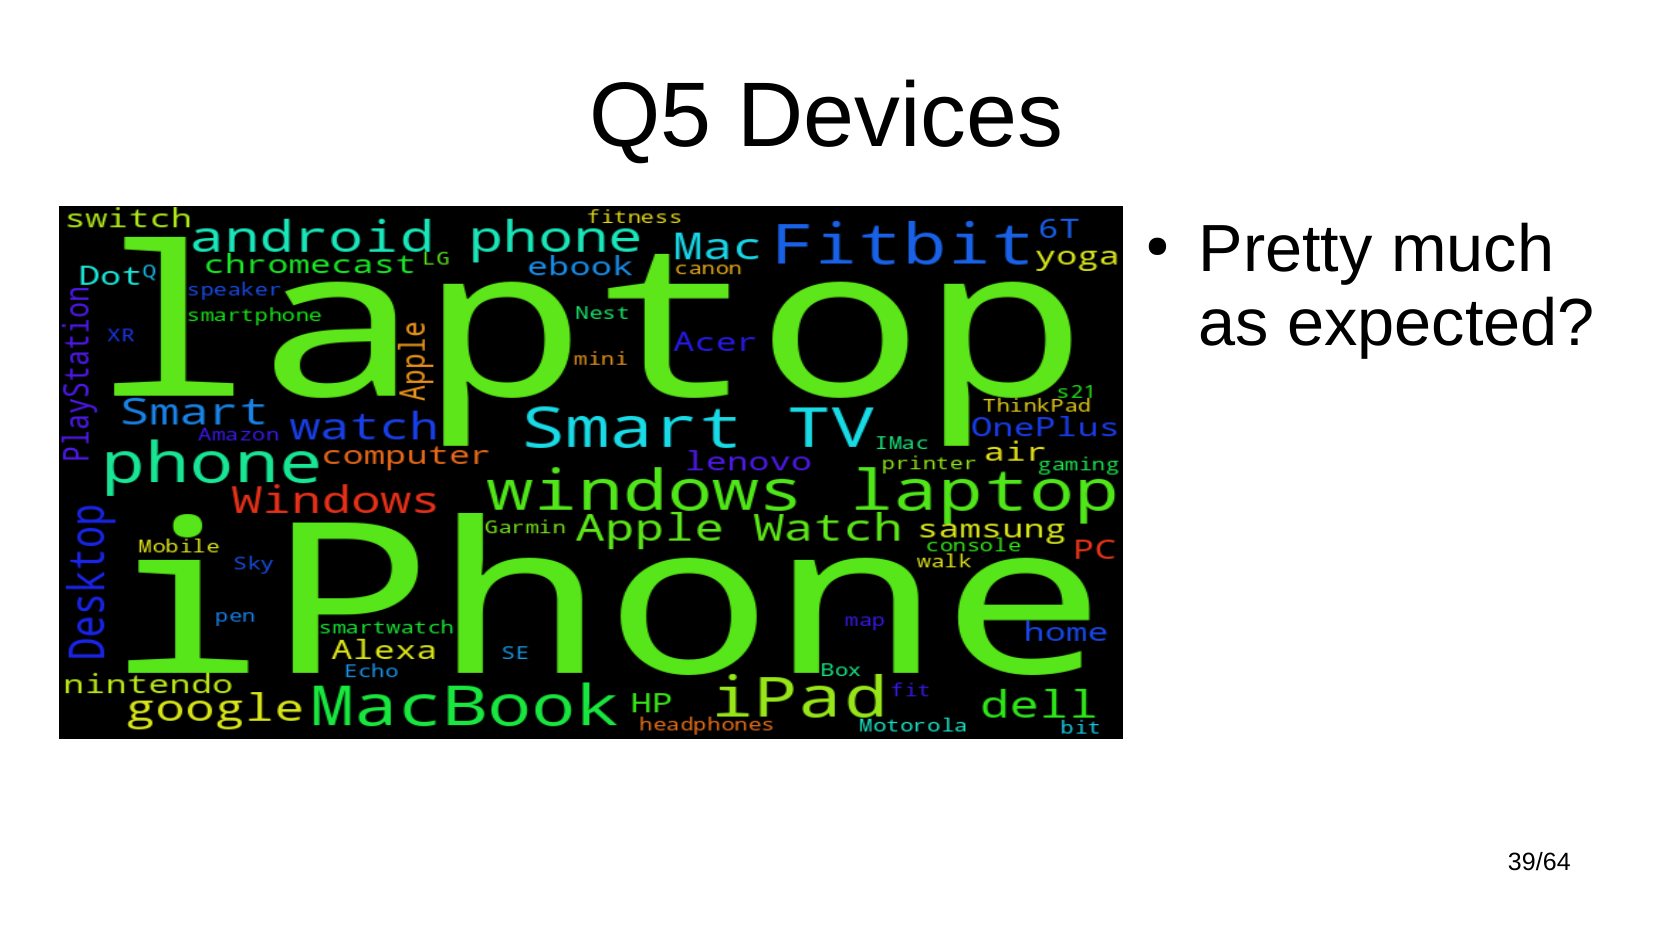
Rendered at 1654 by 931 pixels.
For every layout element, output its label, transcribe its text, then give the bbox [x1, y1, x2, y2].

title Q5 Devices [82, 37, 1571, 193]
picture [59, 206, 1123, 739]
list Pretty much as expected? [1127, 210, 1636, 751]
